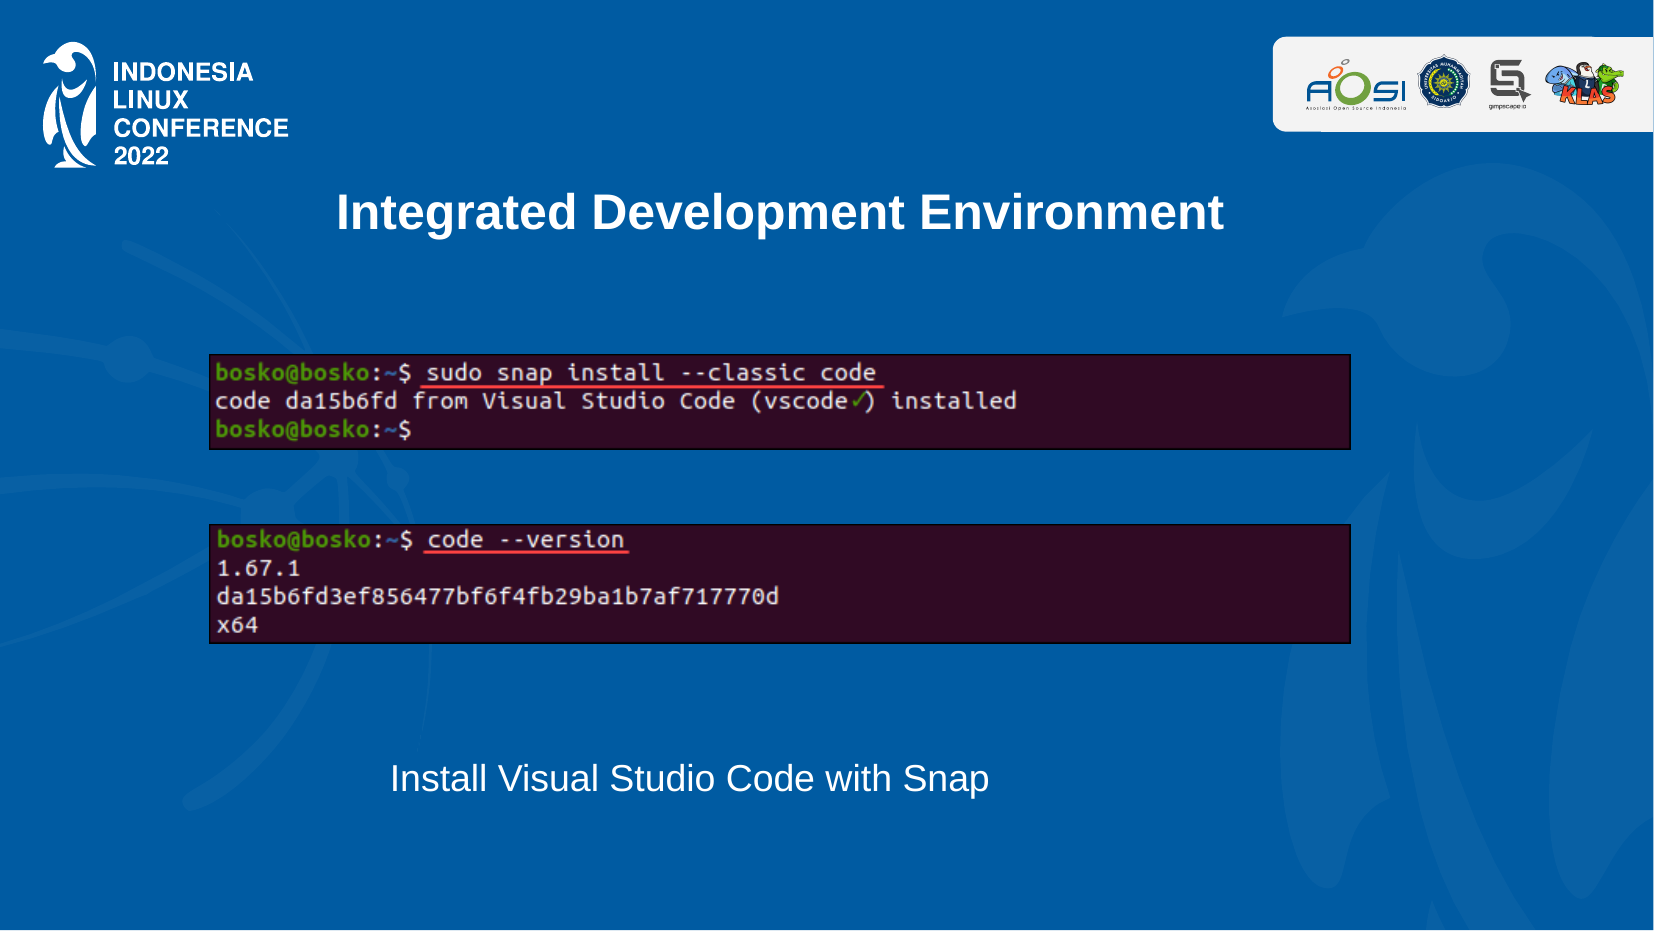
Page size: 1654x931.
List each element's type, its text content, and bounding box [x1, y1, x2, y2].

picture [209, 354, 1351, 451]
title Integrated Development Environment [336, 183, 1313, 338]
text_box Install Visual Studio Code with Snap [375, 750, 1238, 807]
picture [1545, 62, 1624, 105]
picture [209, 524, 1351, 644]
picture [1417, 54, 1471, 108]
